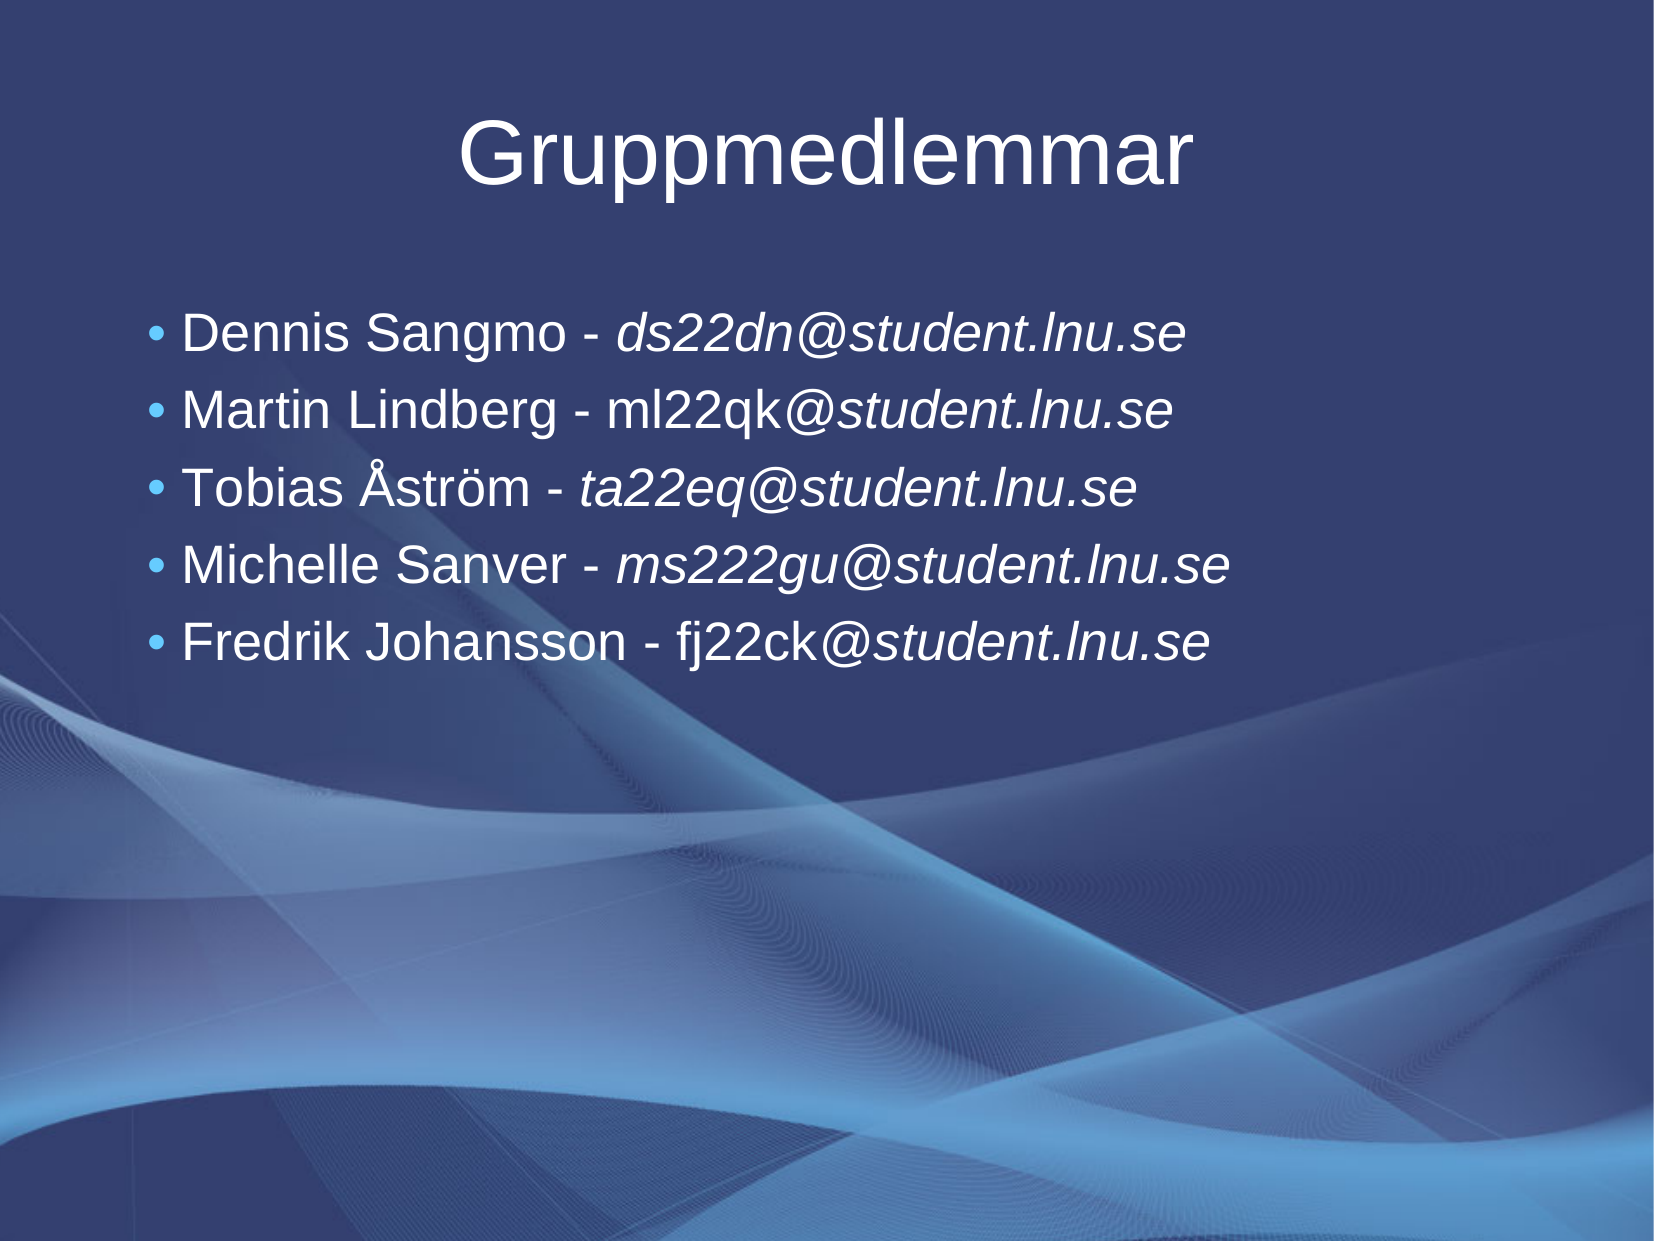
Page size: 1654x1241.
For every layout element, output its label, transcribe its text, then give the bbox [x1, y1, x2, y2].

picture [0, 0, 1654, 1241]
title Gruppmedlemmar [82, 56, 1571, 249]
text_box Dennis Sangmo - ds22dn@student.lnu.se Martin Lindberg - ml22qk@student.lnu.se Tobias Åström - ta22eq@student.lnu.se Michelle Sanver - ms222gu@student.lnu.se Fredrik Johansson - fj22ck@student.lnu.se [147, 295, 1565, 680]
